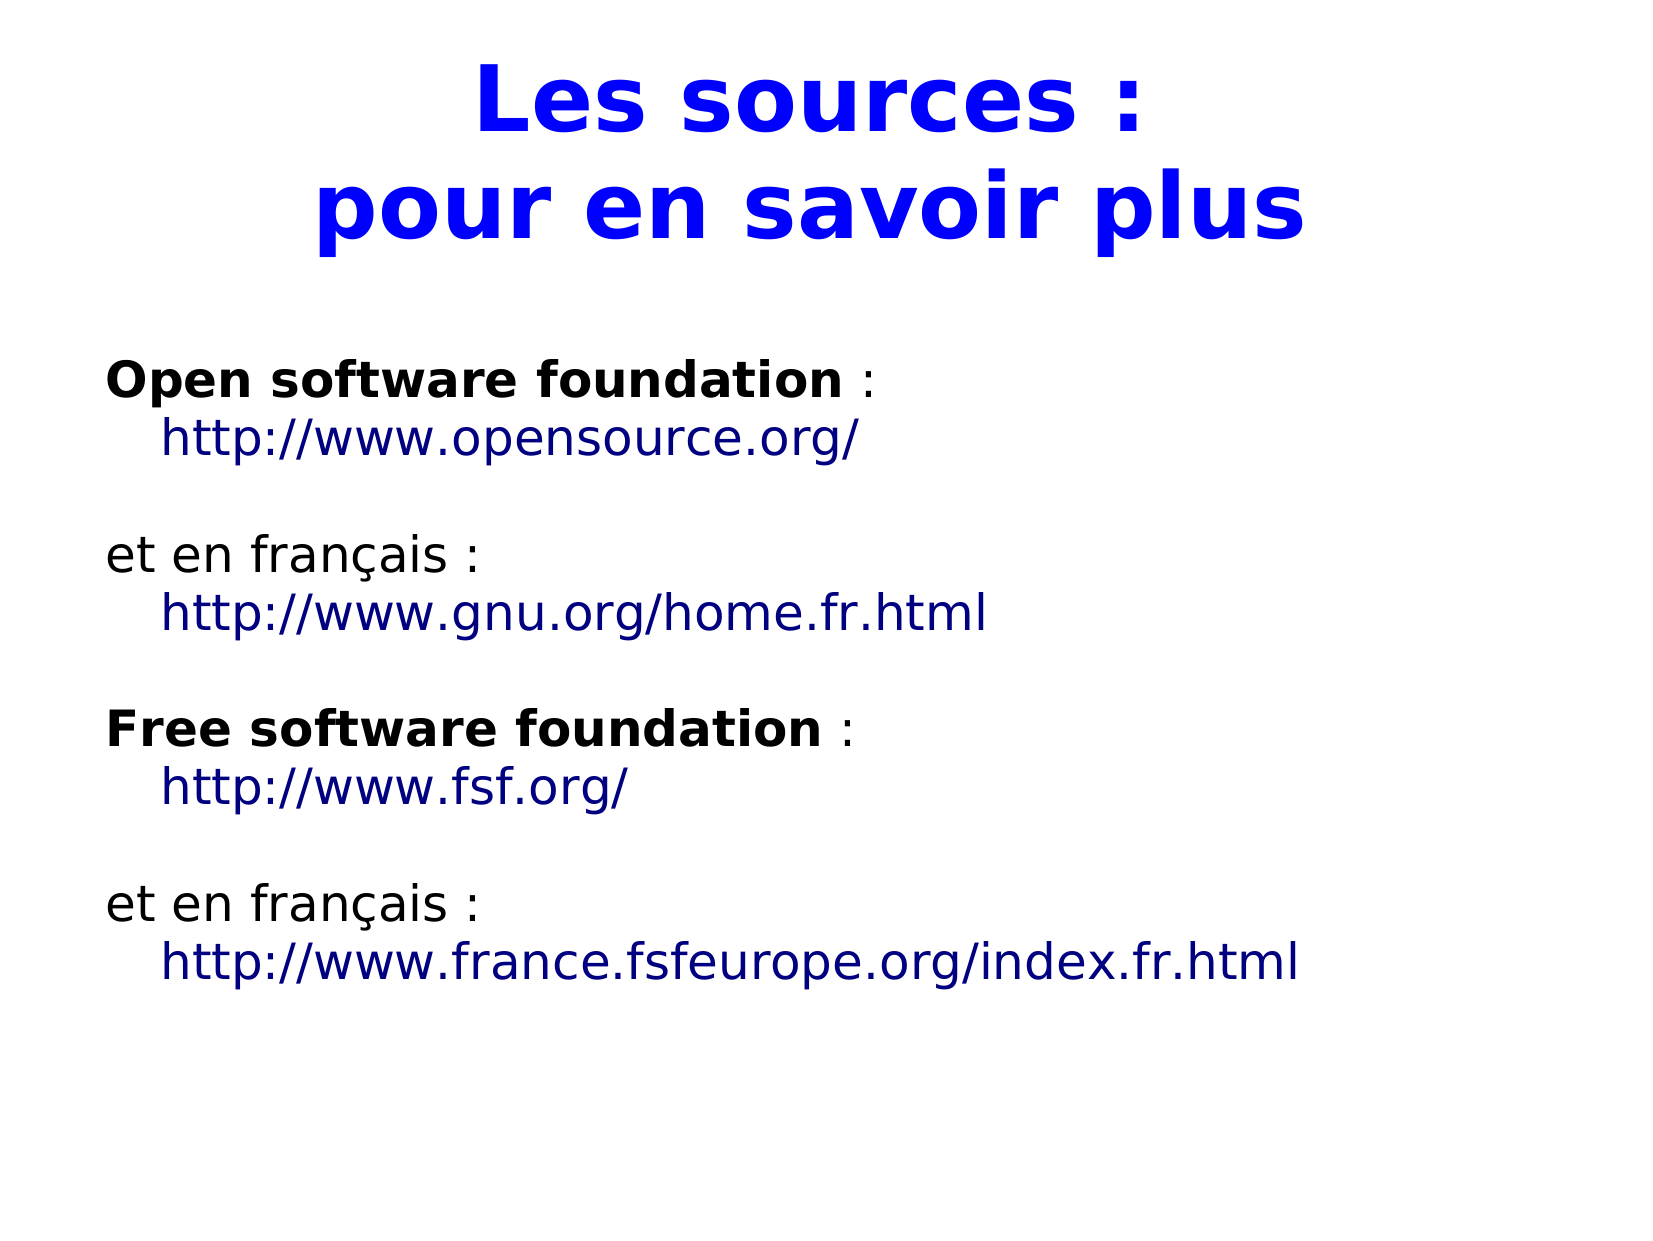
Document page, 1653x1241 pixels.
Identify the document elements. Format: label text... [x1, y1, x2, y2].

title Les sources : pour en savoir plus [82, 45, 1571, 261]
text_box Open software foundation : http://www.opensource.org/ et en français : http://www.gnu.org/home.fr.html Free software foundation : http://www.fsf.org/ et en français : http://www.france.fsfeurope.org/index.fr.html [74, 299, 1575, 1116]
